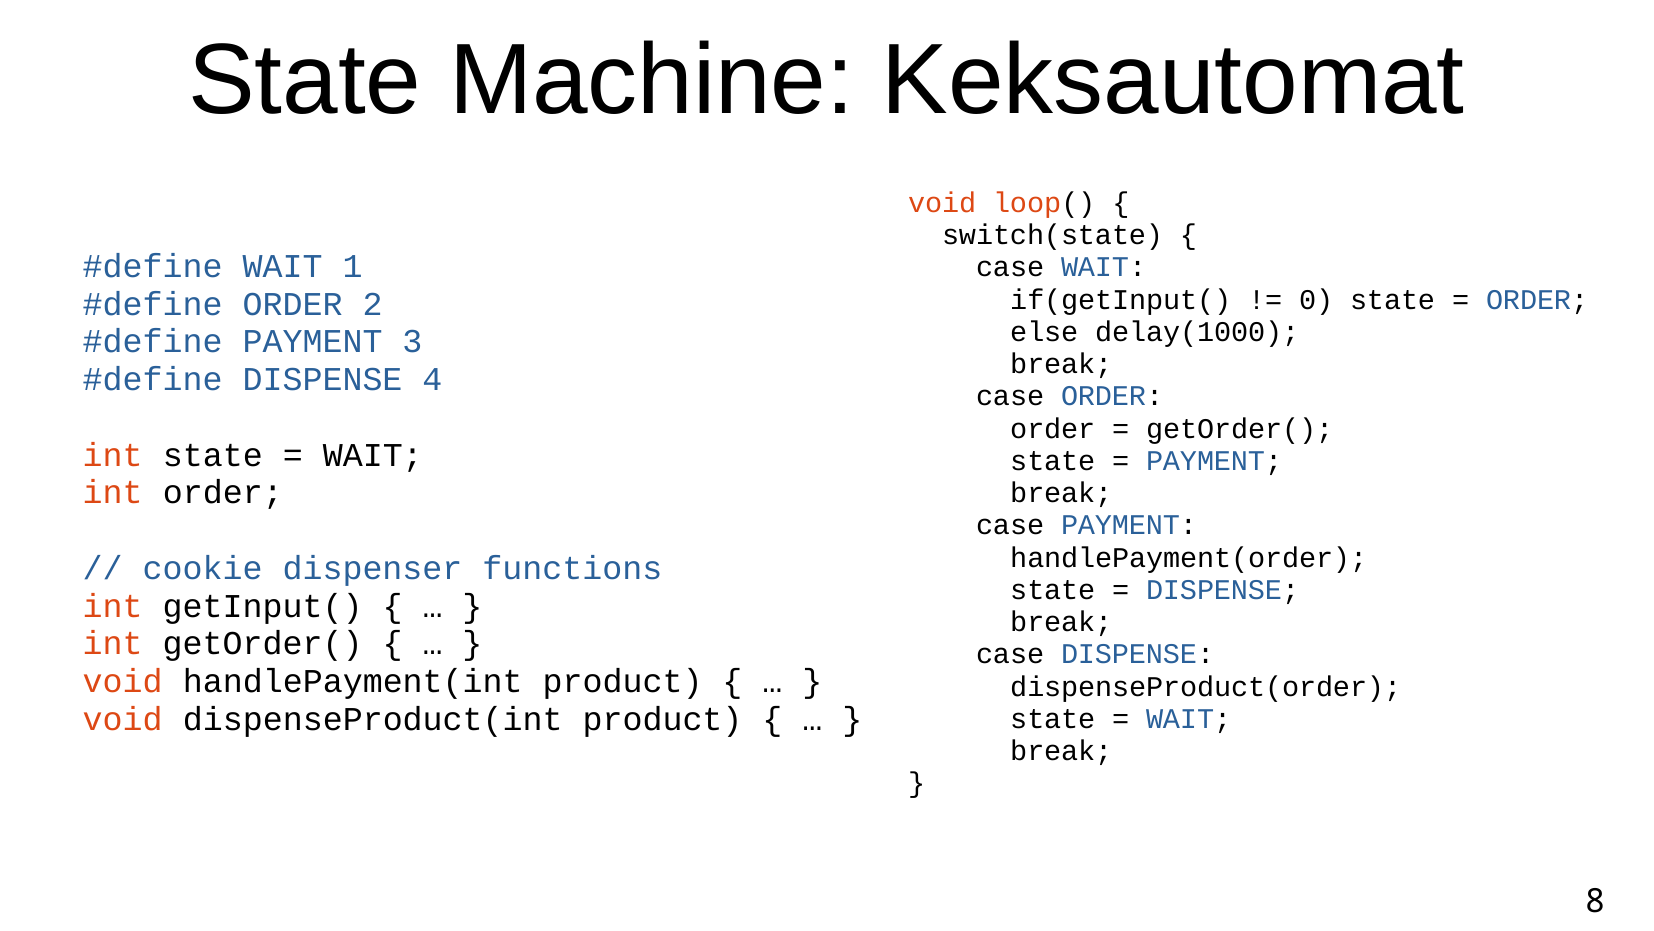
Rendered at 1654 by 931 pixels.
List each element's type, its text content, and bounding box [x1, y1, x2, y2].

title State Machine: Keksautomat [82, 1, 1571, 157]
list void loop() { switch(state) { case WAIT: if(getInput() != 0) state = ORDER; else delay(1000); break; case ORDER: order = getOrder(); state = PAYMENT; break; case PAYMENT: handlePayment(order); state = DISPENSE; break; case DISPENSE: dispenseProduct(order); state = WAIT; break; } [908, 180, 1591, 811]
list #define WAIT 1 #define ORDER 2 #define PAYMENT 3 #define DISPENSE 4 int state = WAIT; int order; // cookie dispenser functions int getInput() { … } int getOrder() { … } void handlePayment(int product) { … } void dispenseProduct(int product) { … } [82, 180, 871, 811]
